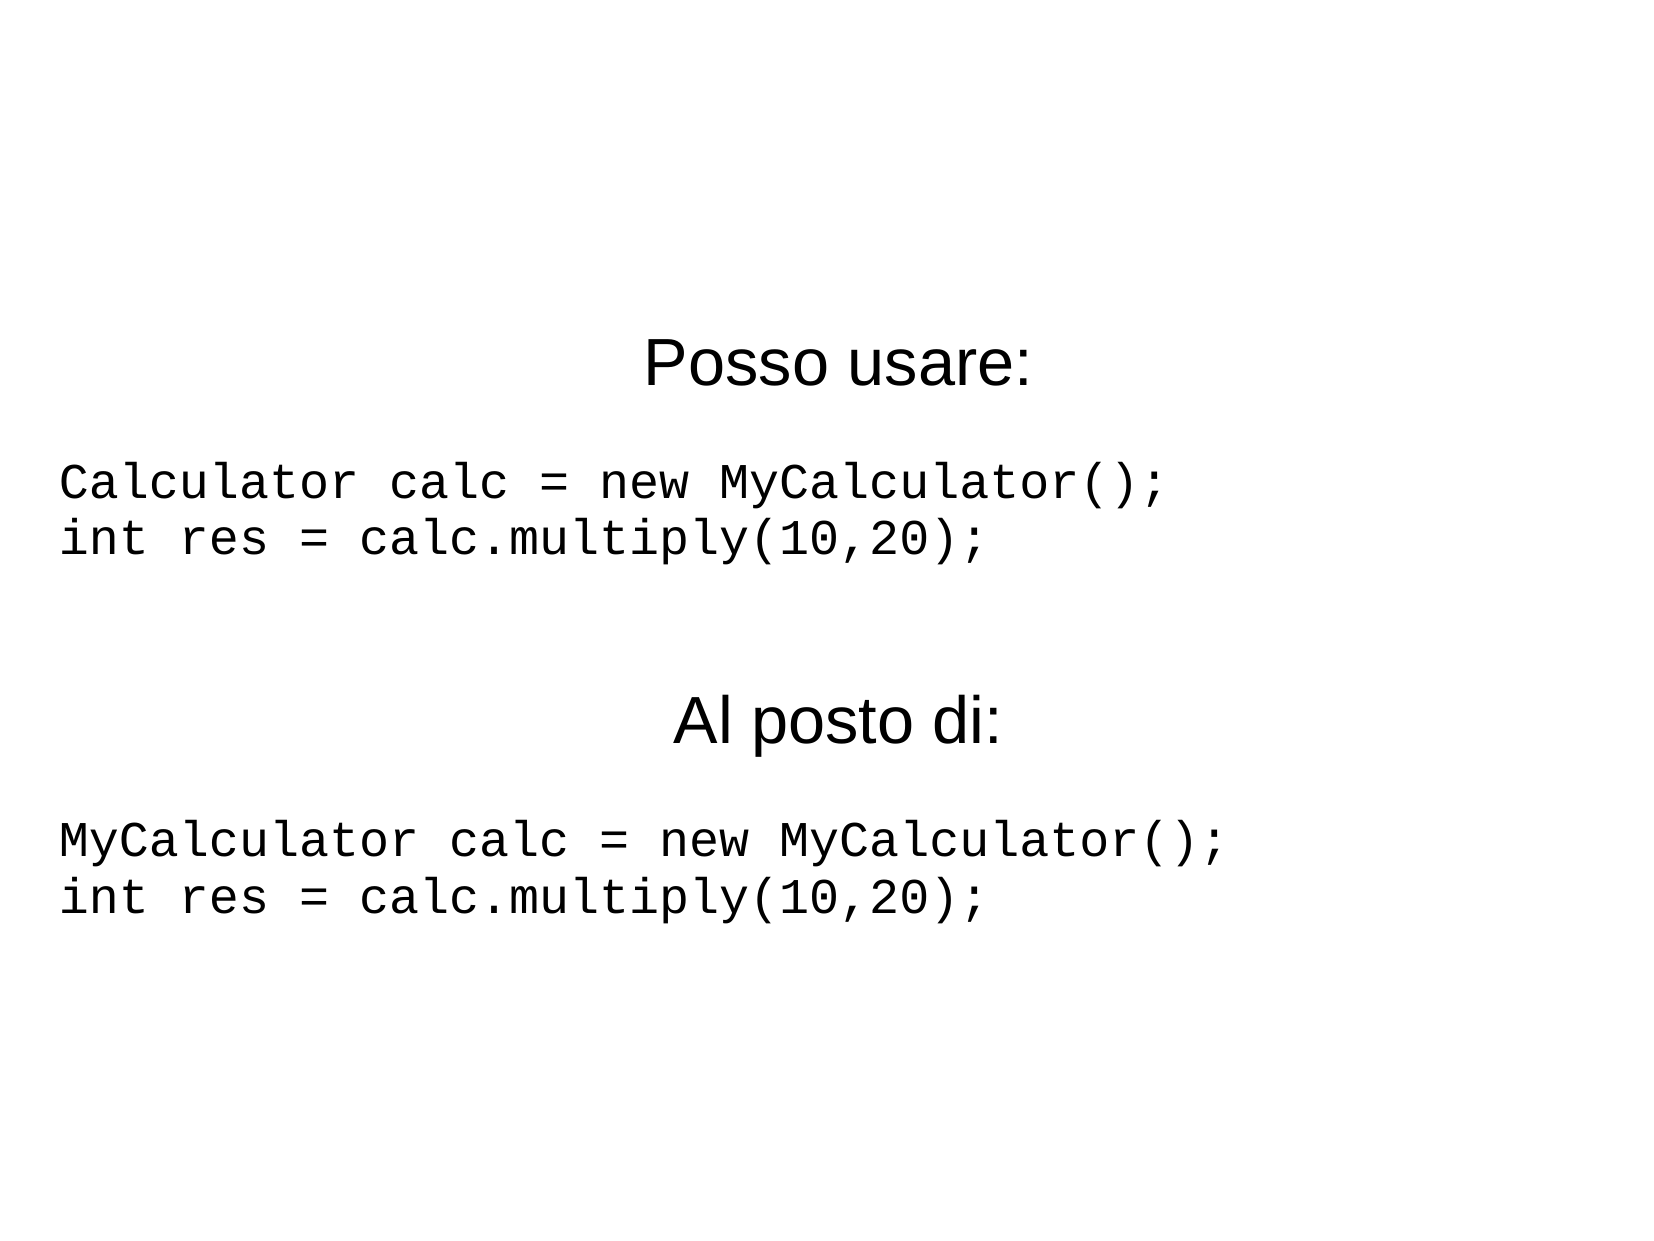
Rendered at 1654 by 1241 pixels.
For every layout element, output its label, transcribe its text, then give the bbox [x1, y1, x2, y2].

subtitle Posso usare: Calculator calc = new MyCalculator(); int res = calc.multiply(10,20); Al posto di: MyCalculator calc = new MyCalculator(); int res = calc.multiply(10,20); [59, 36, 1619, 1217]
